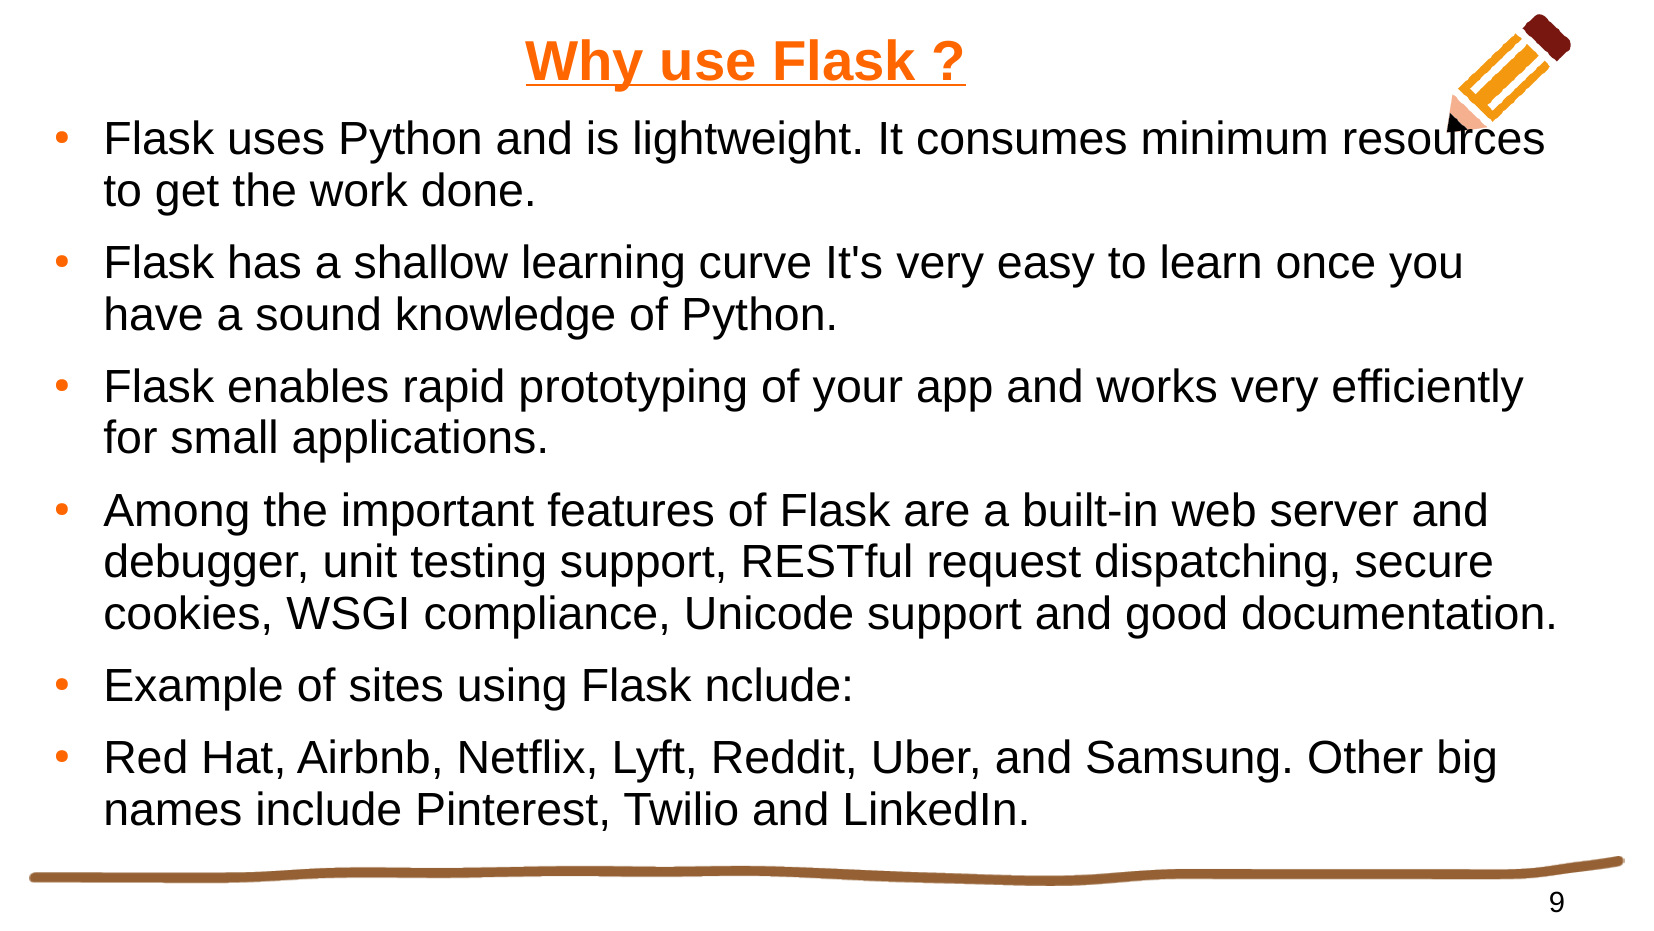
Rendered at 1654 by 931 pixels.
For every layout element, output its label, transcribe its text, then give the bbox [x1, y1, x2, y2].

picture [1446, 14, 1571, 112]
picture [29, 856, 1625, 886]
list Flask uses Python and is lightweight. It consumes minimum resources to get the work done. Flask has a shallow learning curve It's very easy to learn once you have a sound knowledge of Python. Flask enables rapid prototyping of your app and works very efficiently for small applications. Among the important features of Flask are a built-in web server and debugger, unit testing support, RESTful request dispatching, secure cookies, WSGI compliance, Unicode support and good documentation. Example of sites using Flask nclude: Red Hat, Airbnb, Netflix, Lyft, Reddit, Uber, and Samsung. Other big names include Pinterest, Twilio and LinkedIn. [37, 112, 1576, 857]
title Why use Flask ? [66, 9, 1426, 112]
